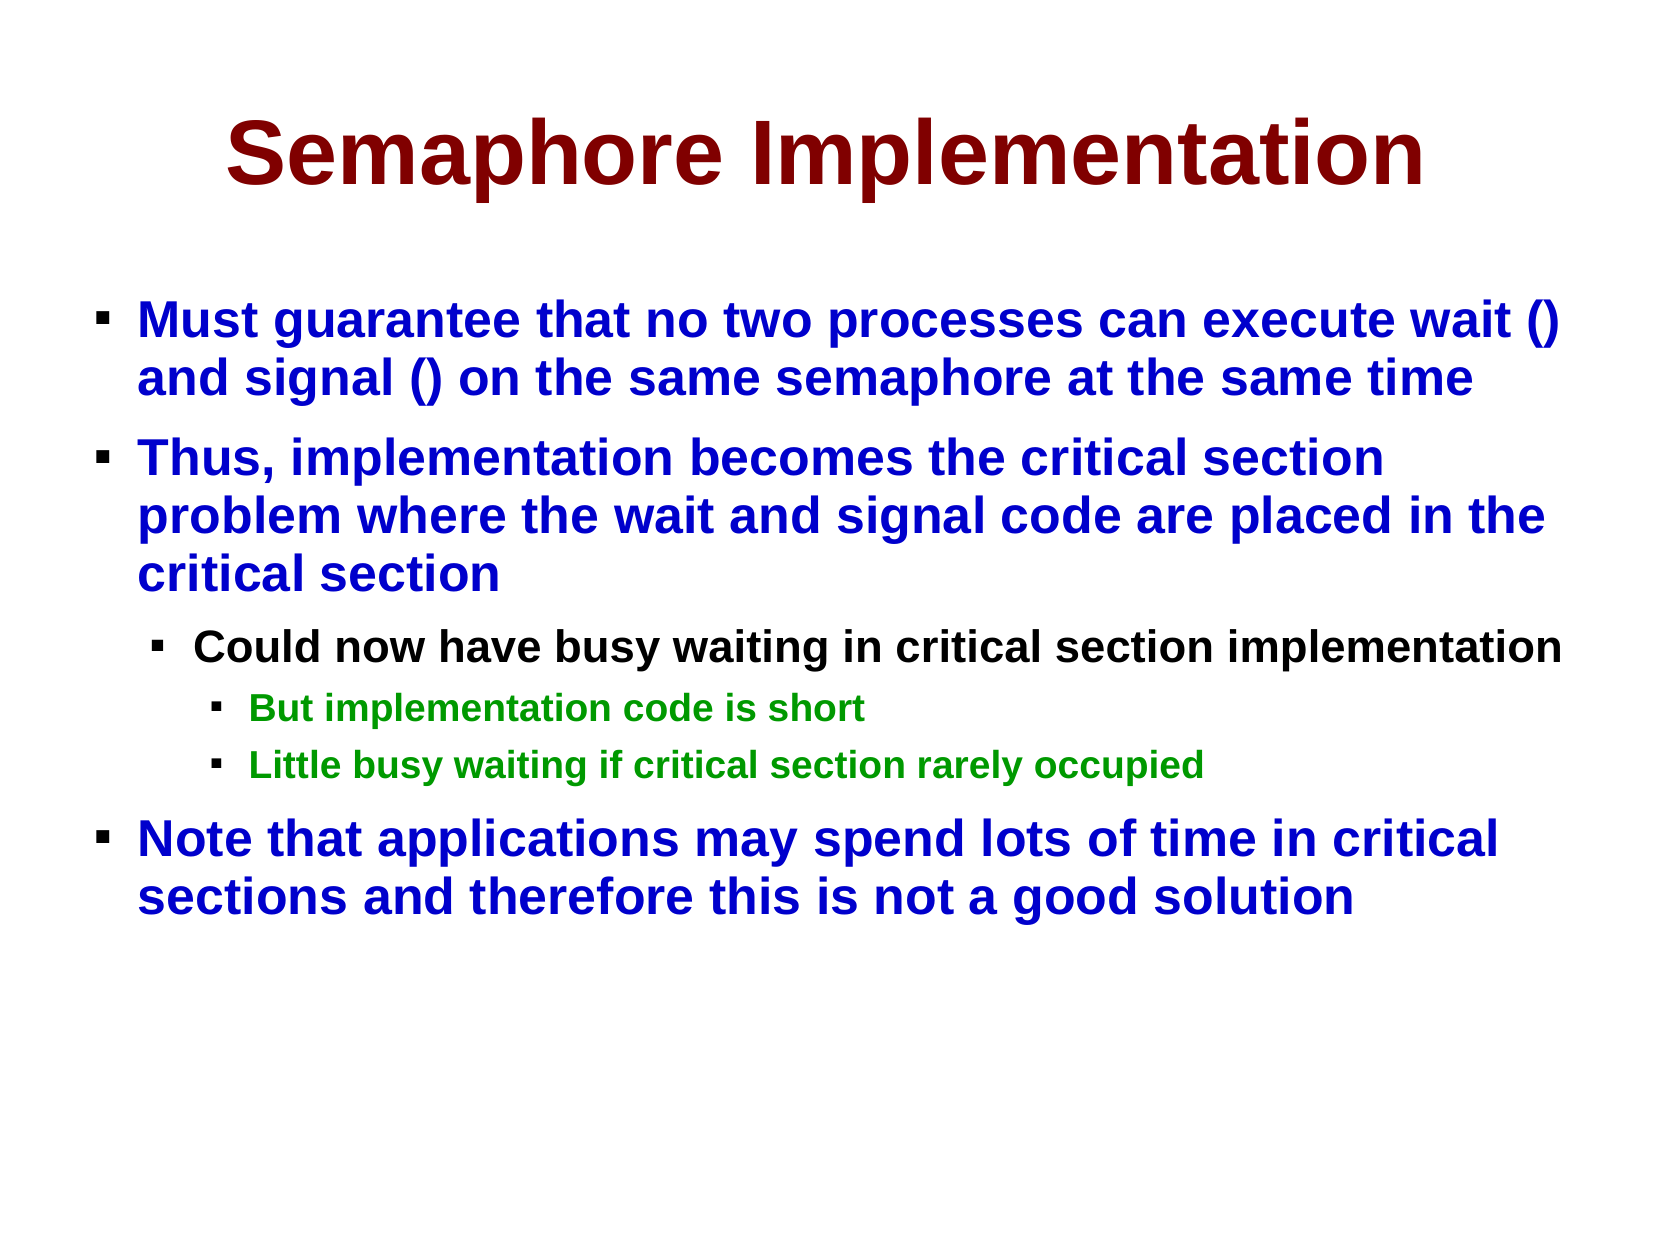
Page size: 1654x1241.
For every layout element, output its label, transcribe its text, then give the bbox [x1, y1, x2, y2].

title Semaphore Implementation [82, 49, 1571, 257]
list Must guarantee that no two processes can execute wait () and signal () on the same semaphore at the same time Thus, implementation becomes the critical section problem where the wait and signal code are placed in the critical section Could now have busy waiting in critical section implementation But implementation code is short Little busy waiting if critical section rarely occupied Note that applications may spend lots of time in critical sections and therefore this is not a good solution [82, 290, 1571, 1010]
